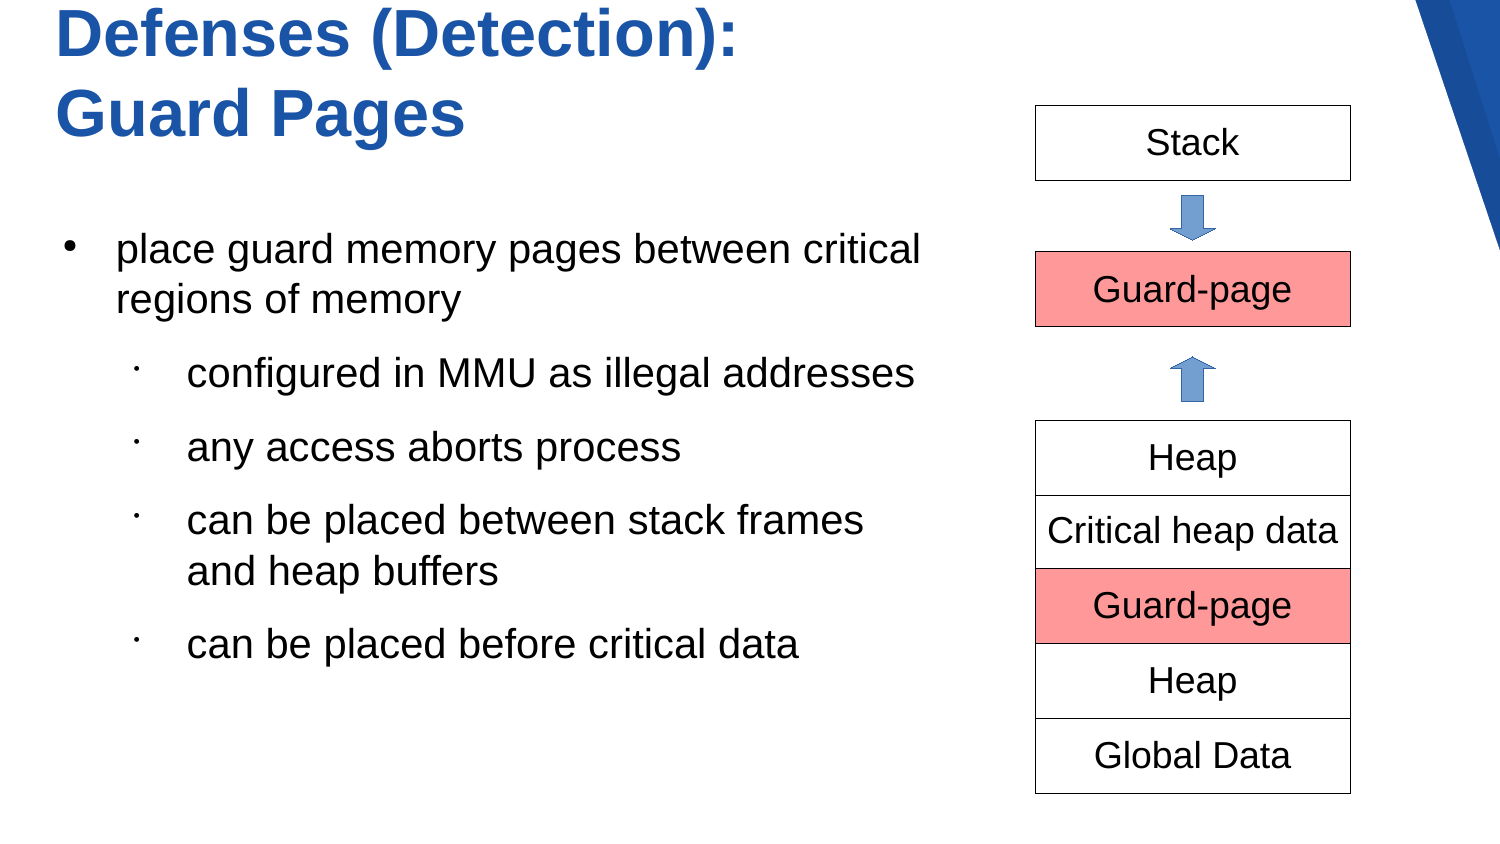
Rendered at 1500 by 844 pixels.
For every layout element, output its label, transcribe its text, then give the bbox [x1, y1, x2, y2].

text_box Heap [1035, 644, 1351, 719]
text_box Guard-page [1035, 251, 1351, 327]
title Defenses (Detection): Guard Pages [40, 97, 1306, 166]
text_box Heap [1035, 420, 1351, 496]
text_box [1170, 356, 1216, 402]
text_box Guard-page [1035, 569, 1351, 644]
list place guard memory pages between critical regions of memory configured in MMU as illegal addresses any access aborts process can be placed between stack frames and heap buffers can be placed before critical data [30, 207, 961, 646]
text_box Global Data [1035, 719, 1351, 794]
text_box Critical heap data [1035, 496, 1351, 569]
text_box [1170, 195, 1216, 241]
text_box Stack [1035, 105, 1351, 181]
